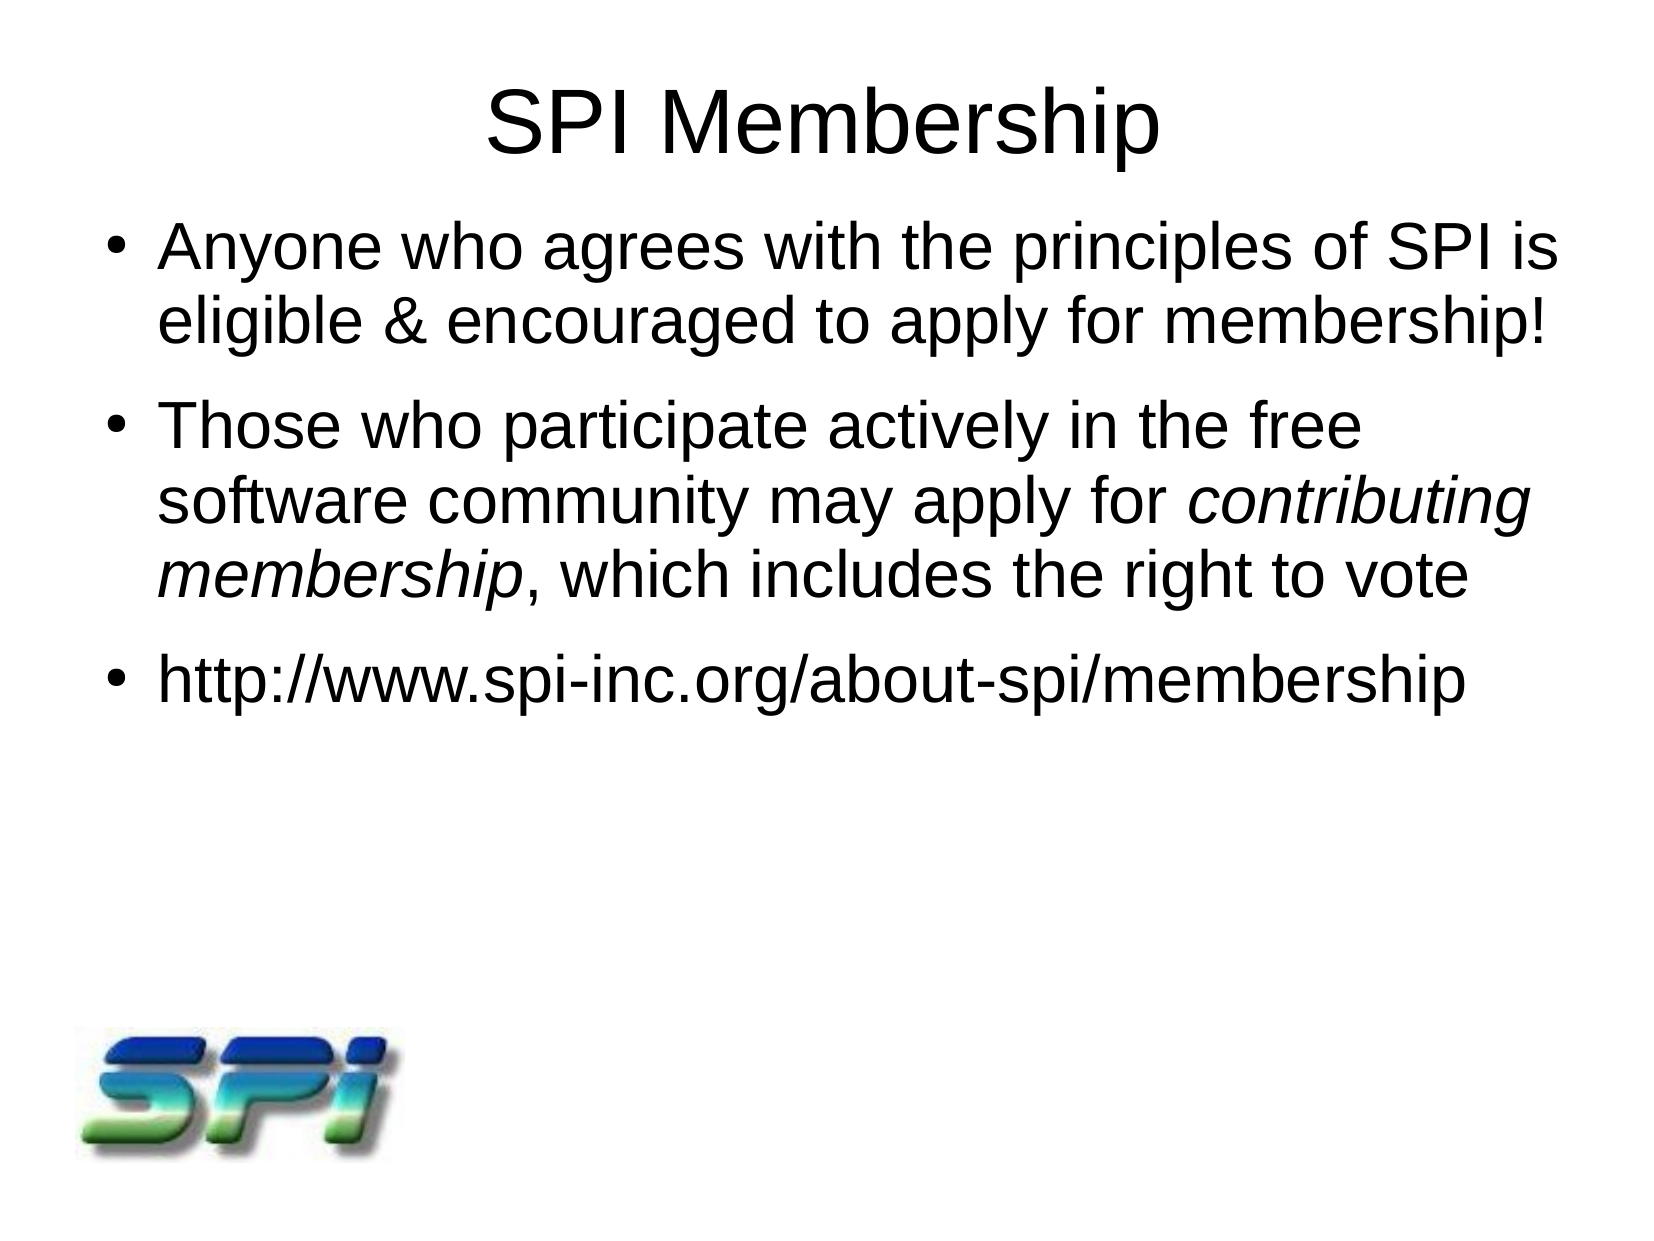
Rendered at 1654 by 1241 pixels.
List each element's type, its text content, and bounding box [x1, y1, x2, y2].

list Anyone who agrees with the principles of SPI is eligible & encouraged to apply for membership! Those who participate actively in the free software community may apply for contributing membership, which includes the right to vote http://www.spi-inc.org/about-spi/membership [86, 208, 1576, 1013]
picture [75, 1027, 405, 1163]
title SPI Membership [80, 17, 1569, 225]
